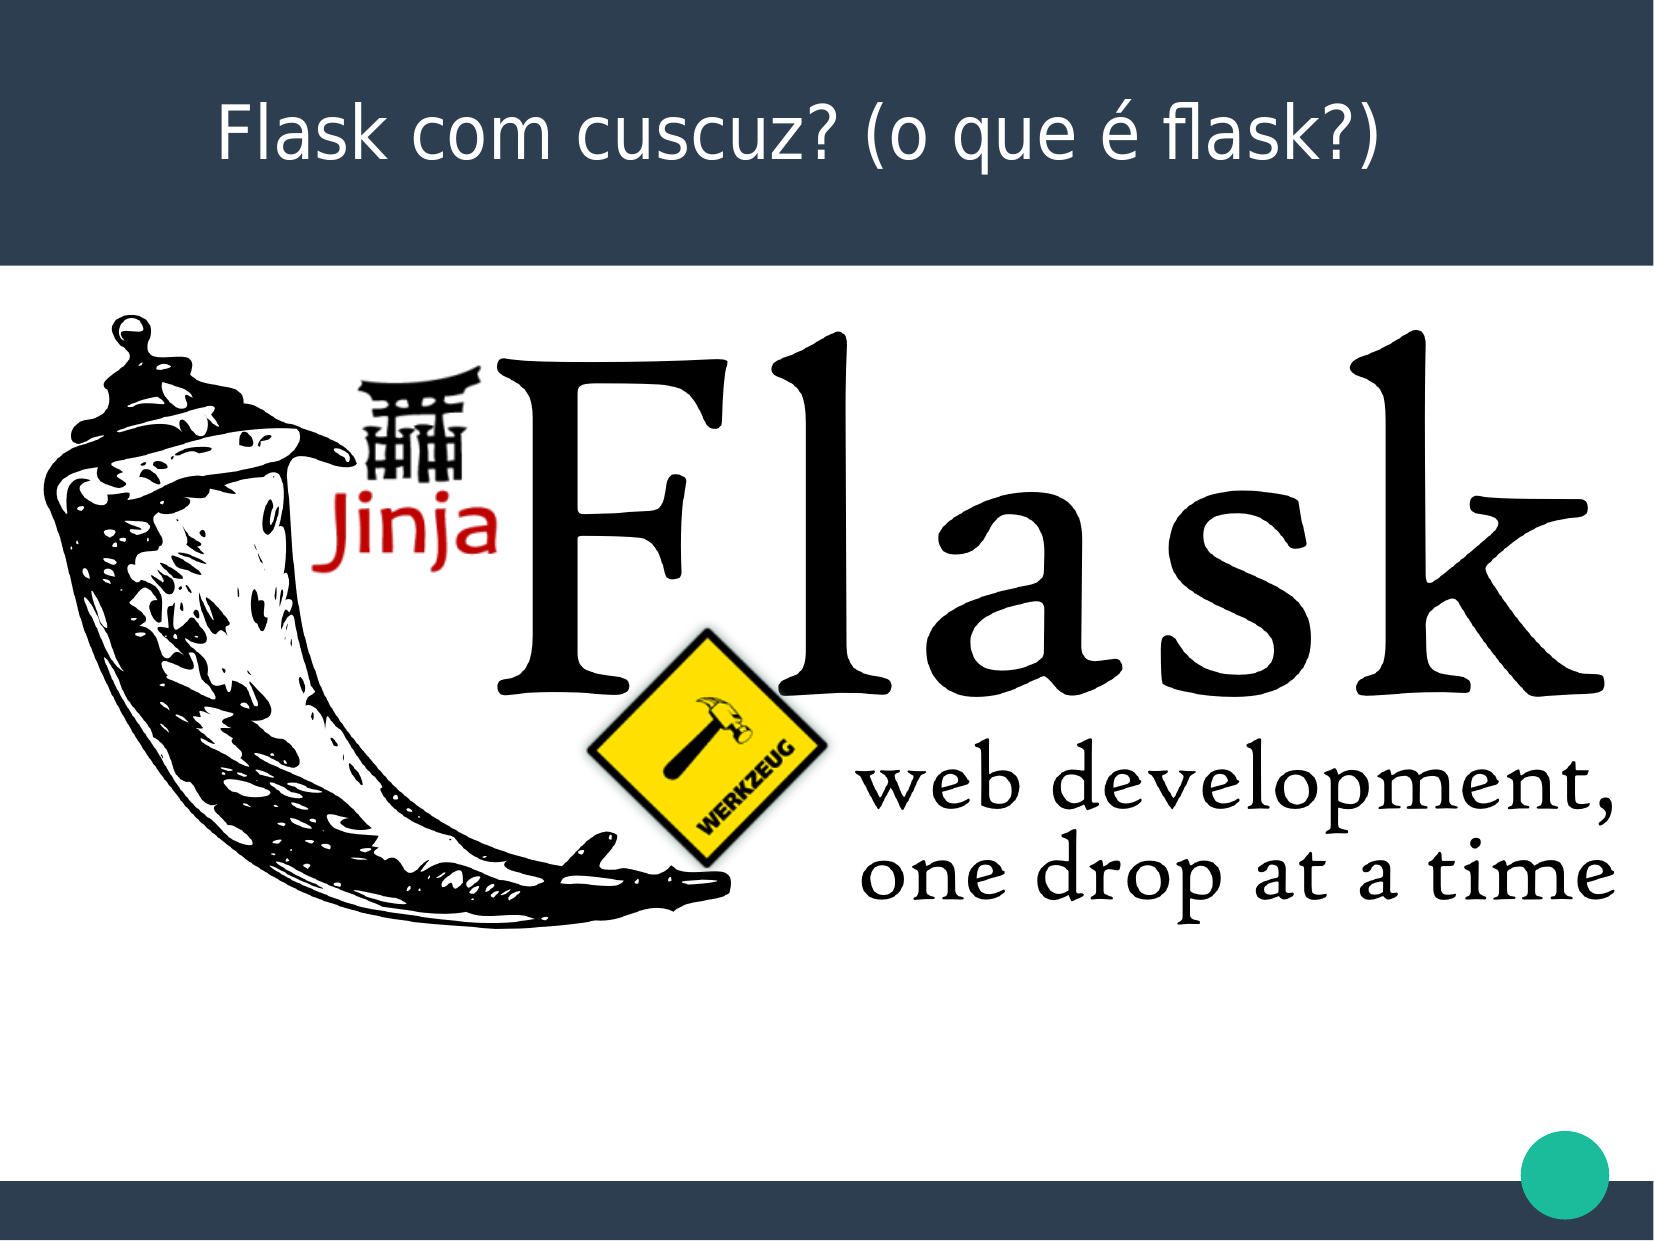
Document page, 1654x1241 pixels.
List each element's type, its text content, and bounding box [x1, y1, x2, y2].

text_box Flask com cuscuz? (o que é flask?) [200, 82, 1430, 185]
picture [0, 295, 1654, 943]
